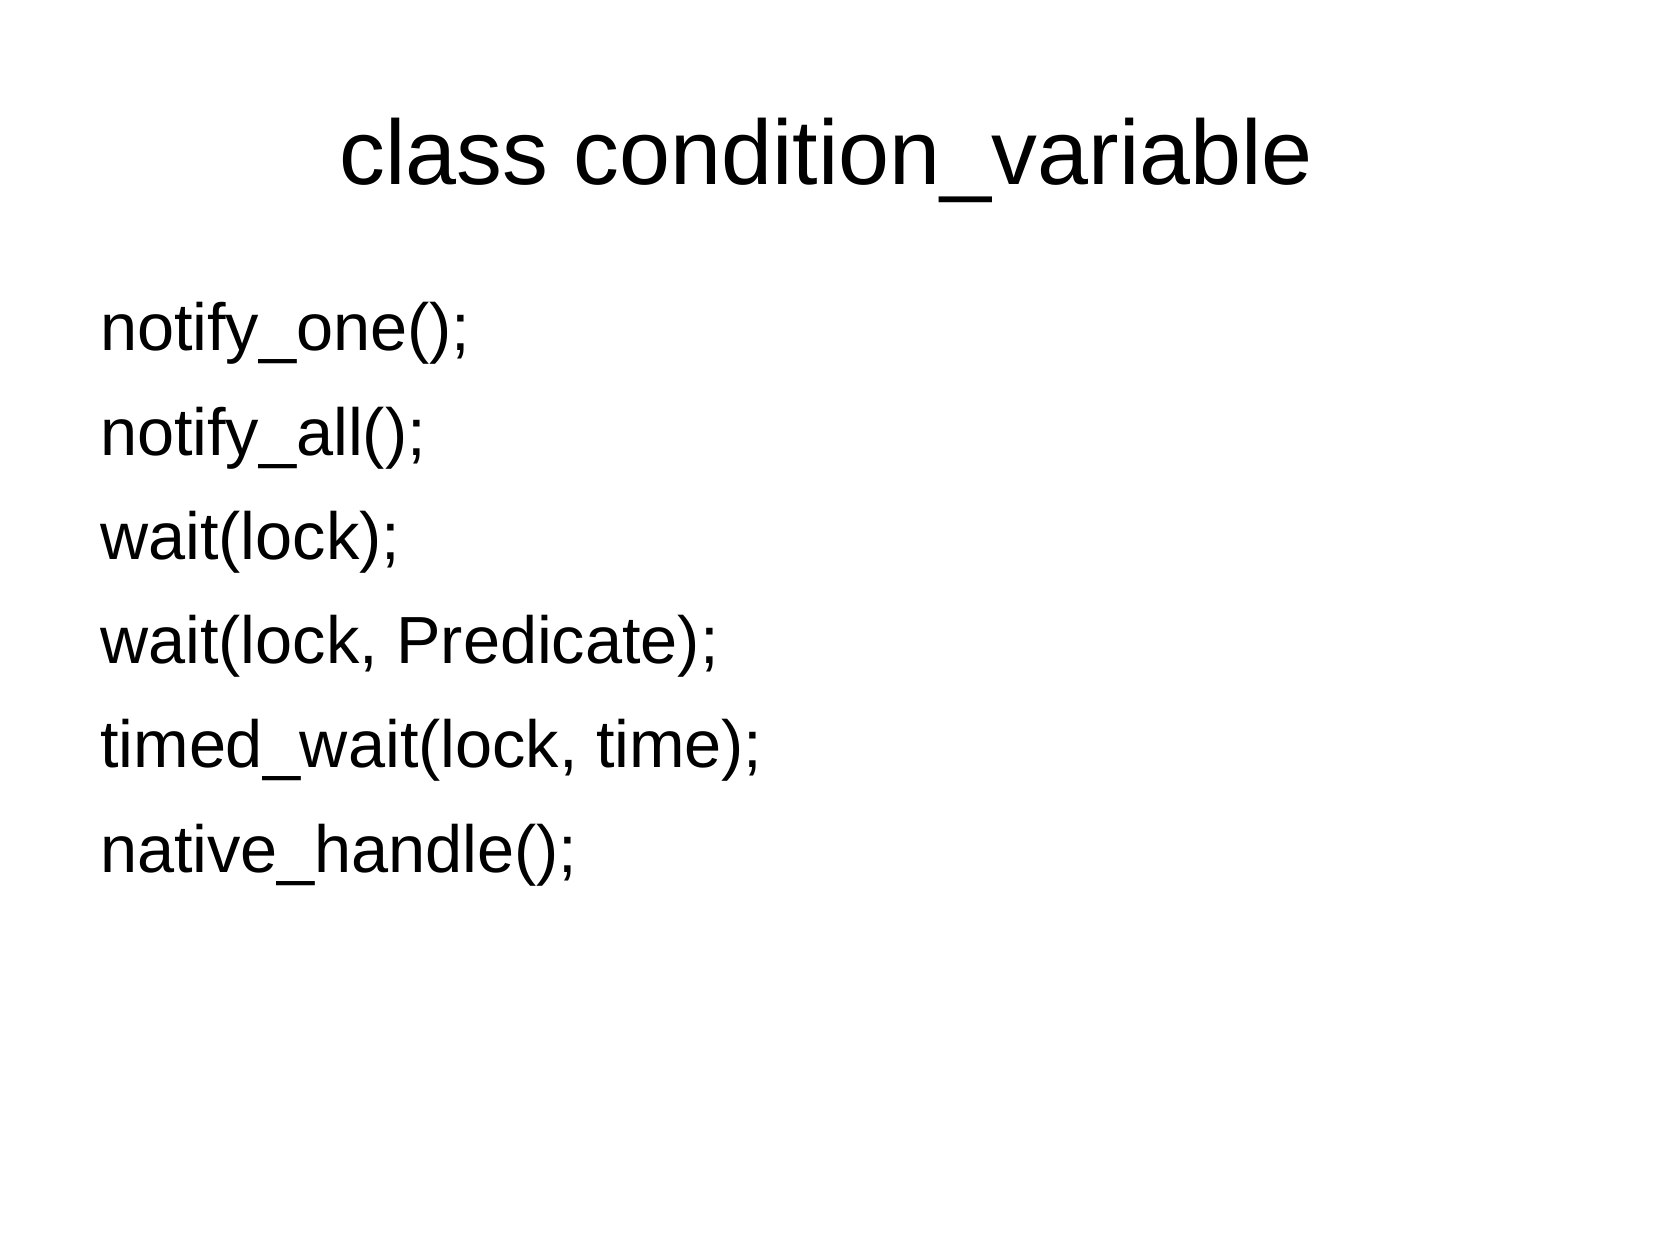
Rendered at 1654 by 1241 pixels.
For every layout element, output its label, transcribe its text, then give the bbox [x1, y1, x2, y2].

list notify_one(); notify_all(); wait(lock); wait(lock, Predicate); timed_wait(lock, time); native_handle(); [82, 290, 1571, 1094]
title class condition_variable [82, 56, 1571, 250]
